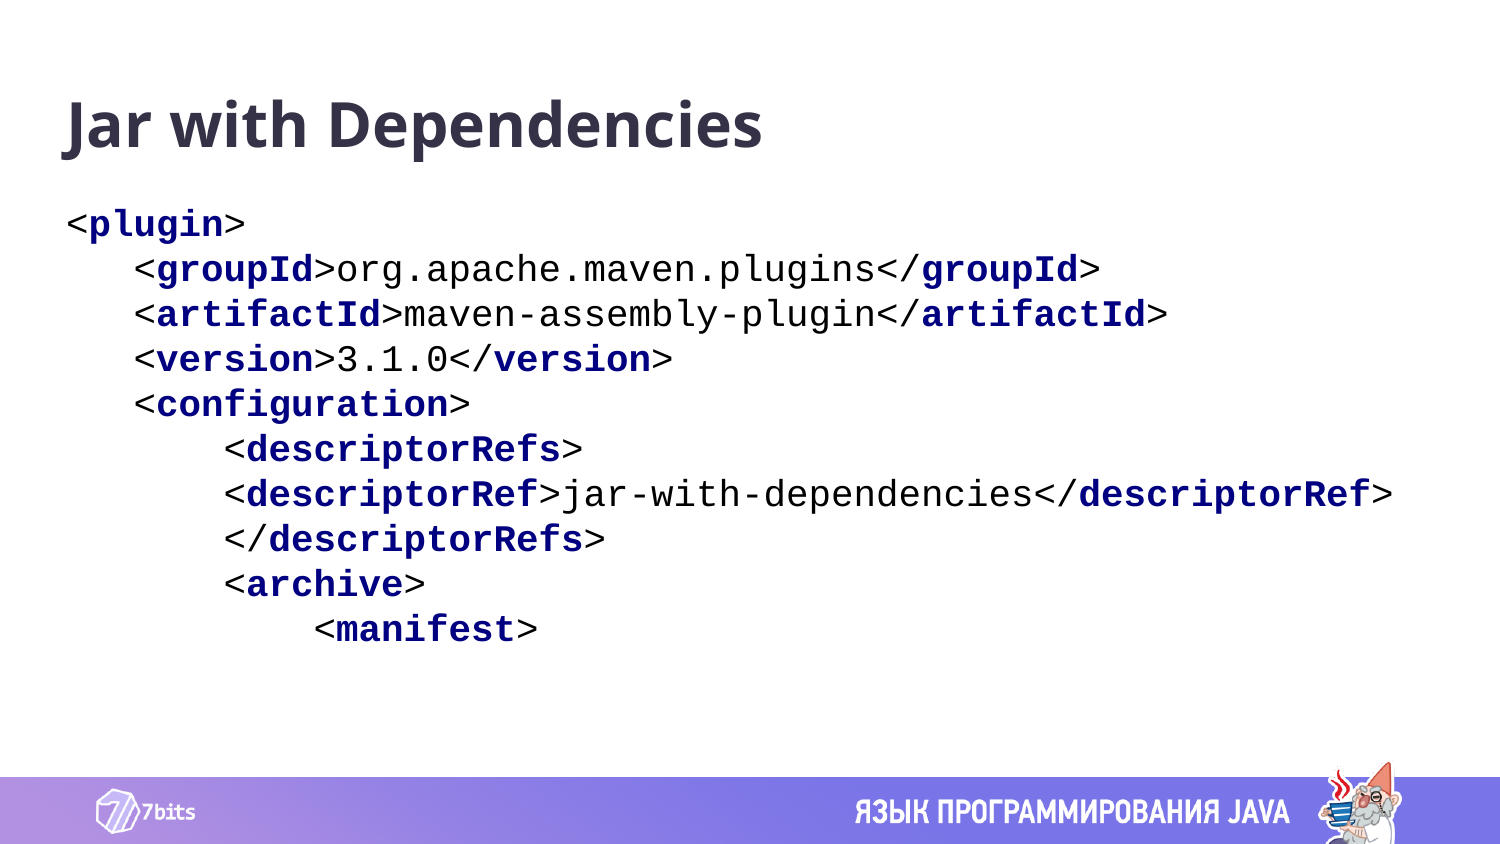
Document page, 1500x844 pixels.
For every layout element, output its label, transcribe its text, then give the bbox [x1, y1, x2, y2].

picture [0, 717, 1500, 844]
list <plugin> <groupId>org.apache.maven.plugins</groupId> <artifactId>maven-assembly-plugin</artifactId> <version>3.1.0</version> <configuration> <descriptorRefs> <descriptorRef>jar-with-dependencies</descriptorRef> </descriptorRefs> <archive> <manifest> [51, 184, 1449, 745]
title Jar with Dependencies [51, 69, 1449, 164]
